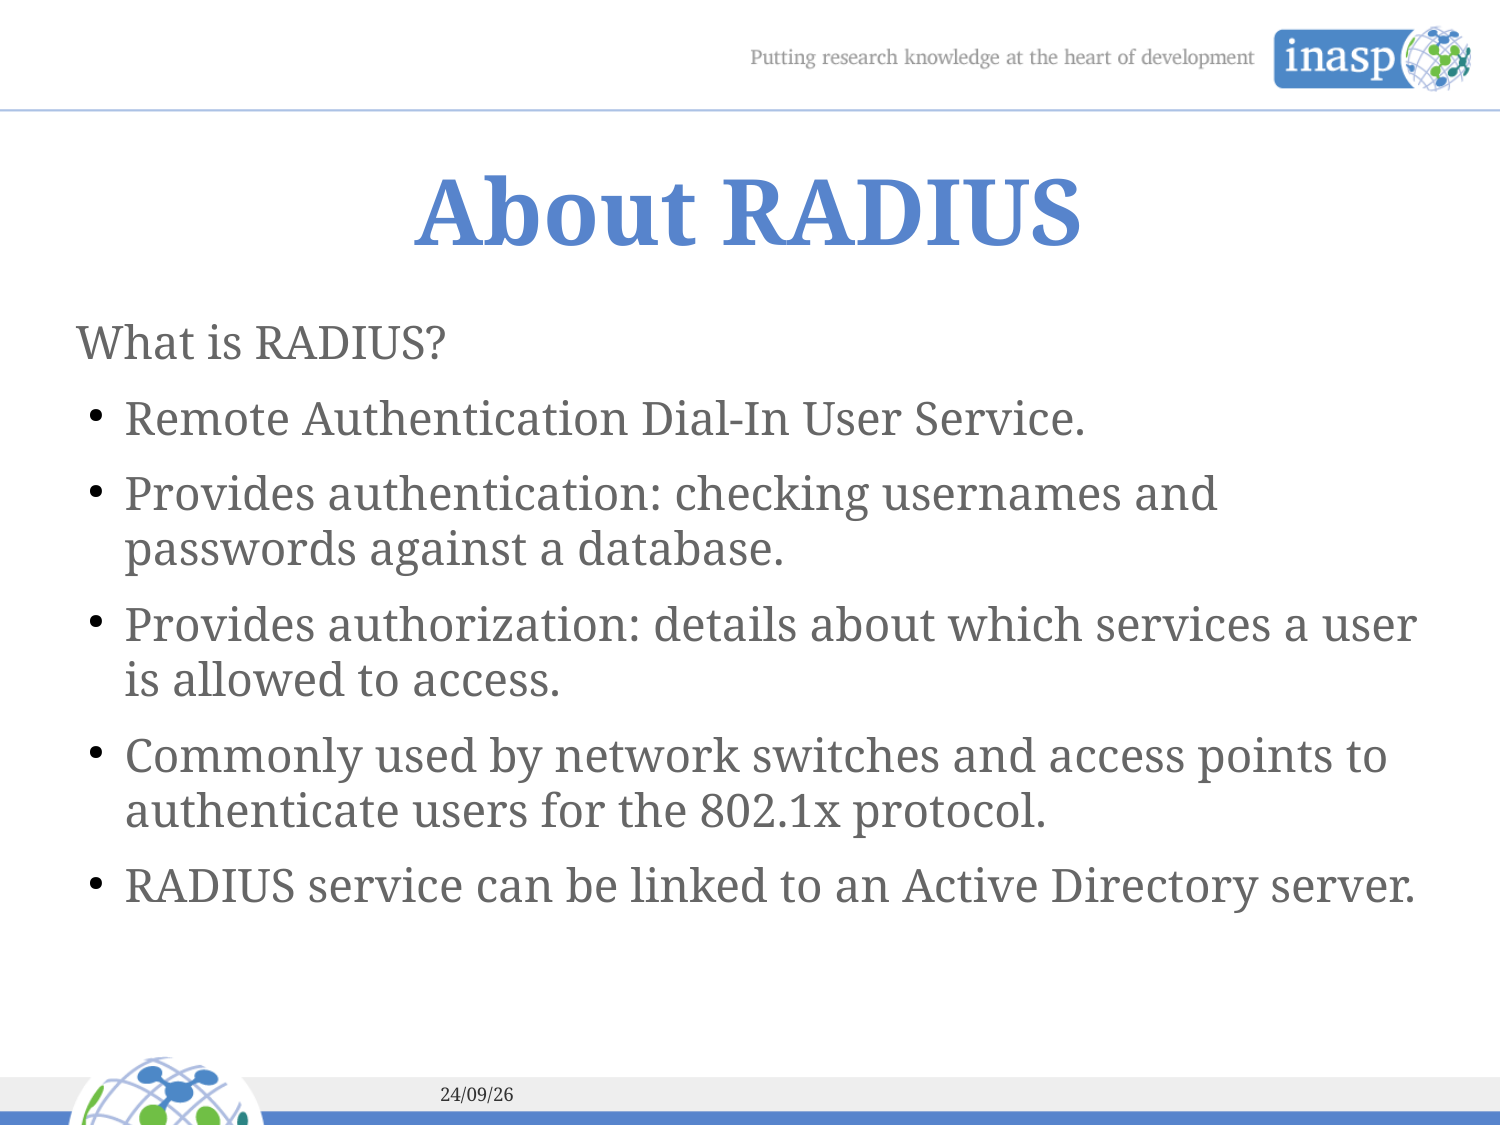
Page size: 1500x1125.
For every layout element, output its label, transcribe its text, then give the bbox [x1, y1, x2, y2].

list What is RADIUS? Remote Authentication Dial-In User Service. Provides authentication: checking usernames and passwords against a database. Provides authorization: details about which services a user is allowed to access. Commonly used by network switches and access points to authenticate users for the 802.1x protocol. RADIUS service can be linked to an Active Directory server. [75, 313, 1426, 967]
picture [0, 0, 1500, 1125]
title About RADIUS [75, 129, 1426, 313]
